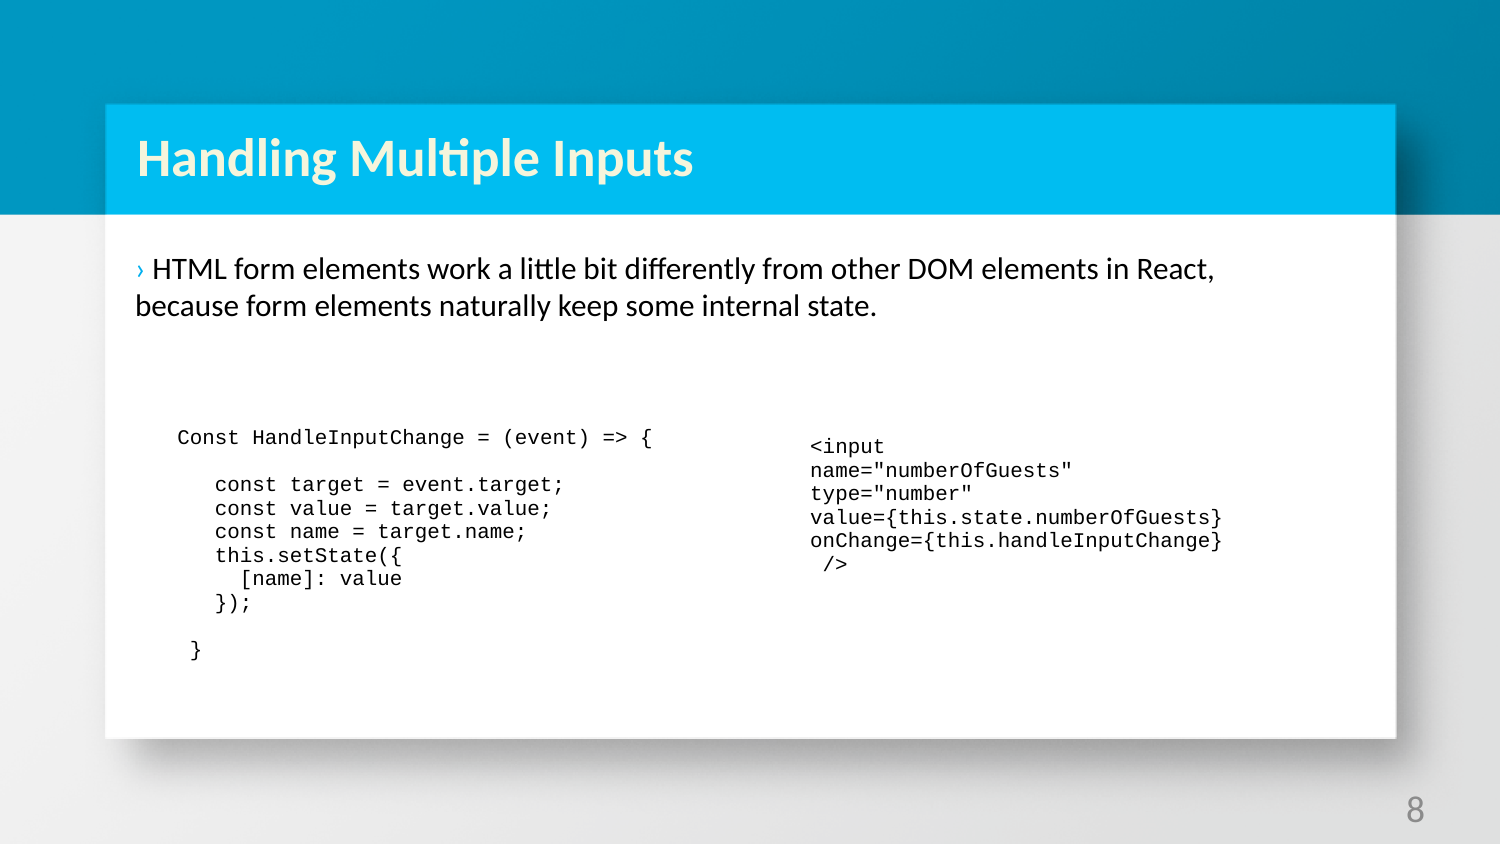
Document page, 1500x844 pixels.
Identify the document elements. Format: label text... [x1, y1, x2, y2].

text_box Const HandleInputChange = (event) => { const target = event.target; const value = target.value; const name = target.name; this.setState({ [name]: value }); } [150, 420, 1143, 670]
text_box <input name="numberOfGuests" type="number" value={this.state.numberOfGuests} onChange={this.handleInputChange} /> [645, 429, 1276, 586]
text_box › HTML form elements work a little bit differently from other DOM elements in React, because form elements naturally keep some internal state. [931, 208, 1231, 361]
title Handling Multiple Inputs [135, 120, 931, 382]
picture [0, 215, 1500, 844]
